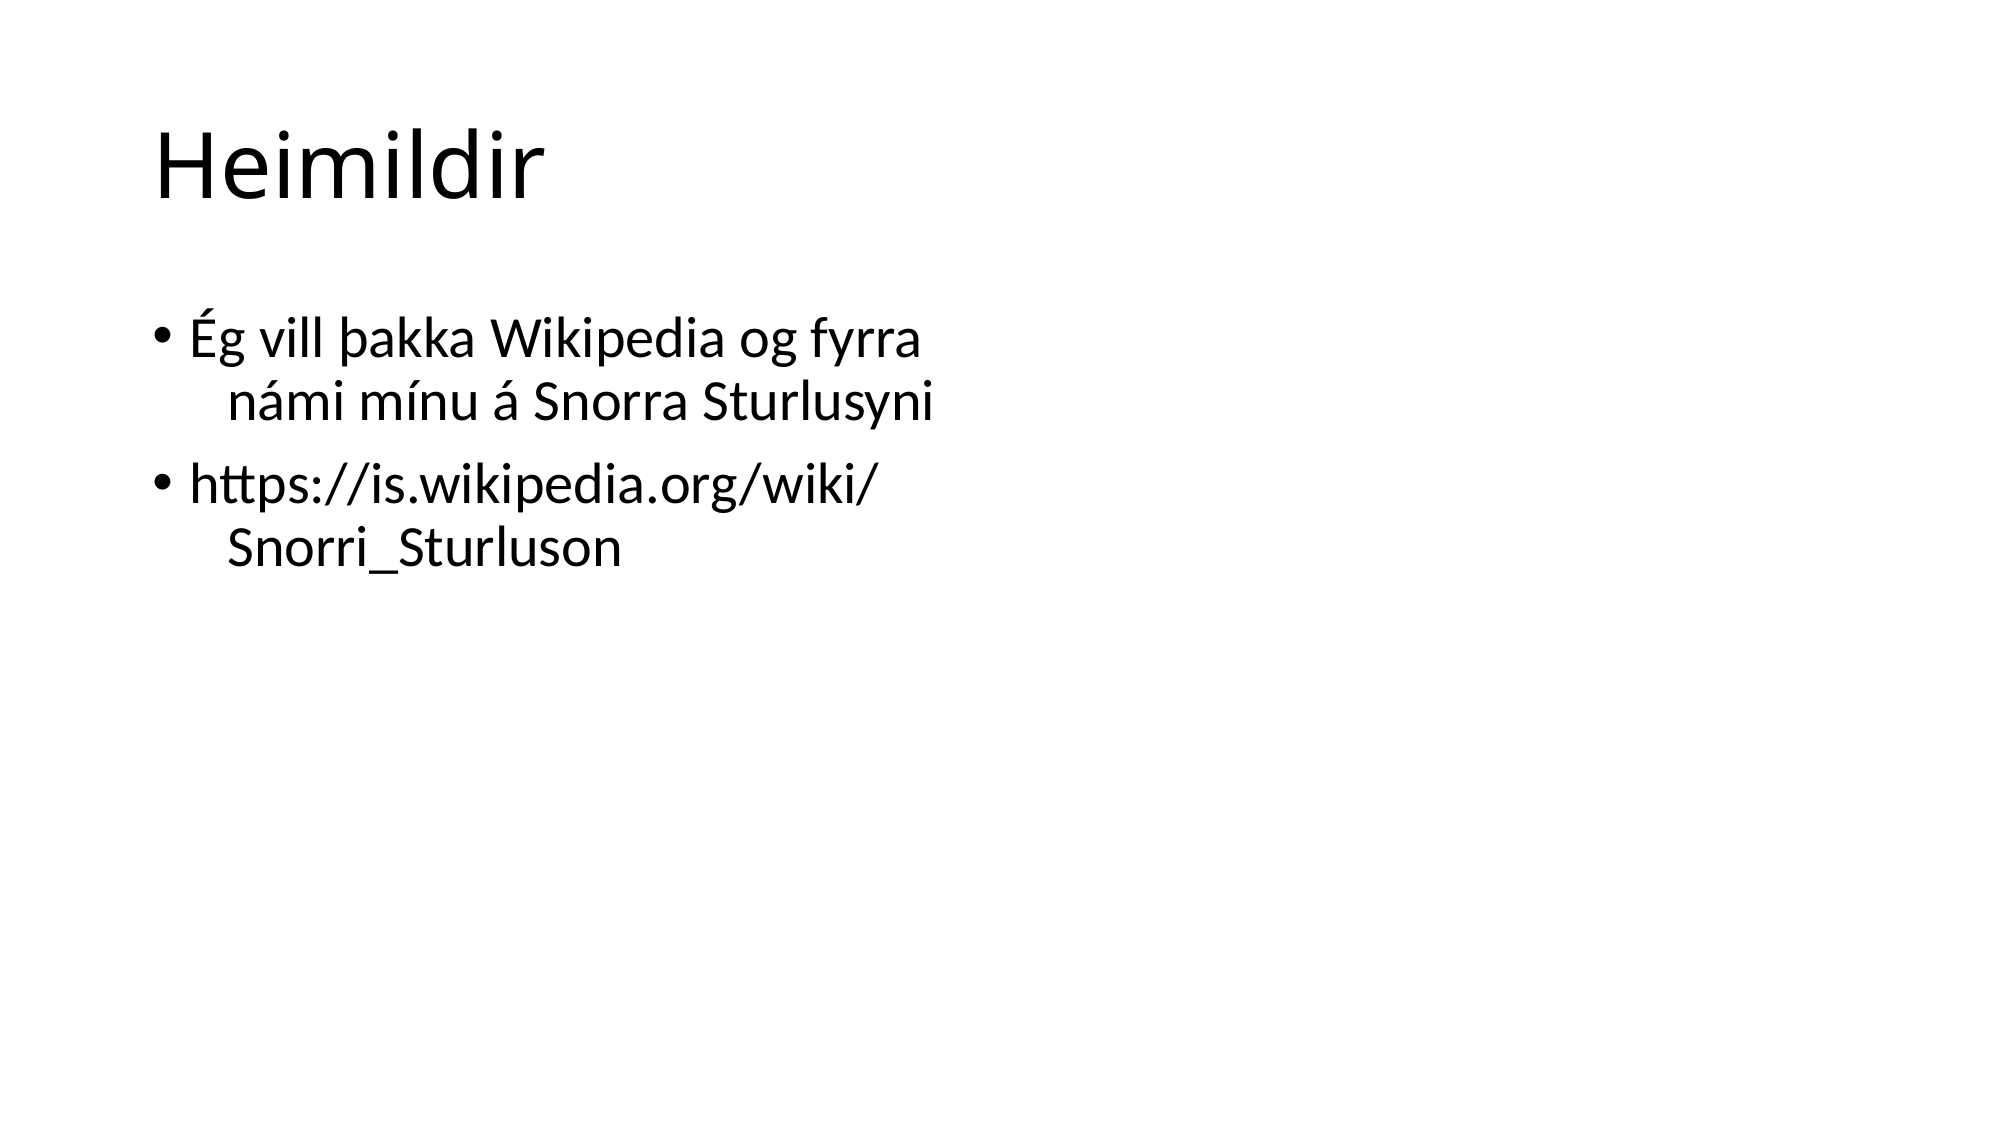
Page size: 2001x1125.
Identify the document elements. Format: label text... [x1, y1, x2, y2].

title Heimildir [137, 59, 1863, 278]
list Ég vill þakka Wikipedia og fyrra námi mínu á Snorra Sturlusyni https://is.wikipedia.org/wiki/Snorri_Sturluson [137, 299, 988, 1014]
